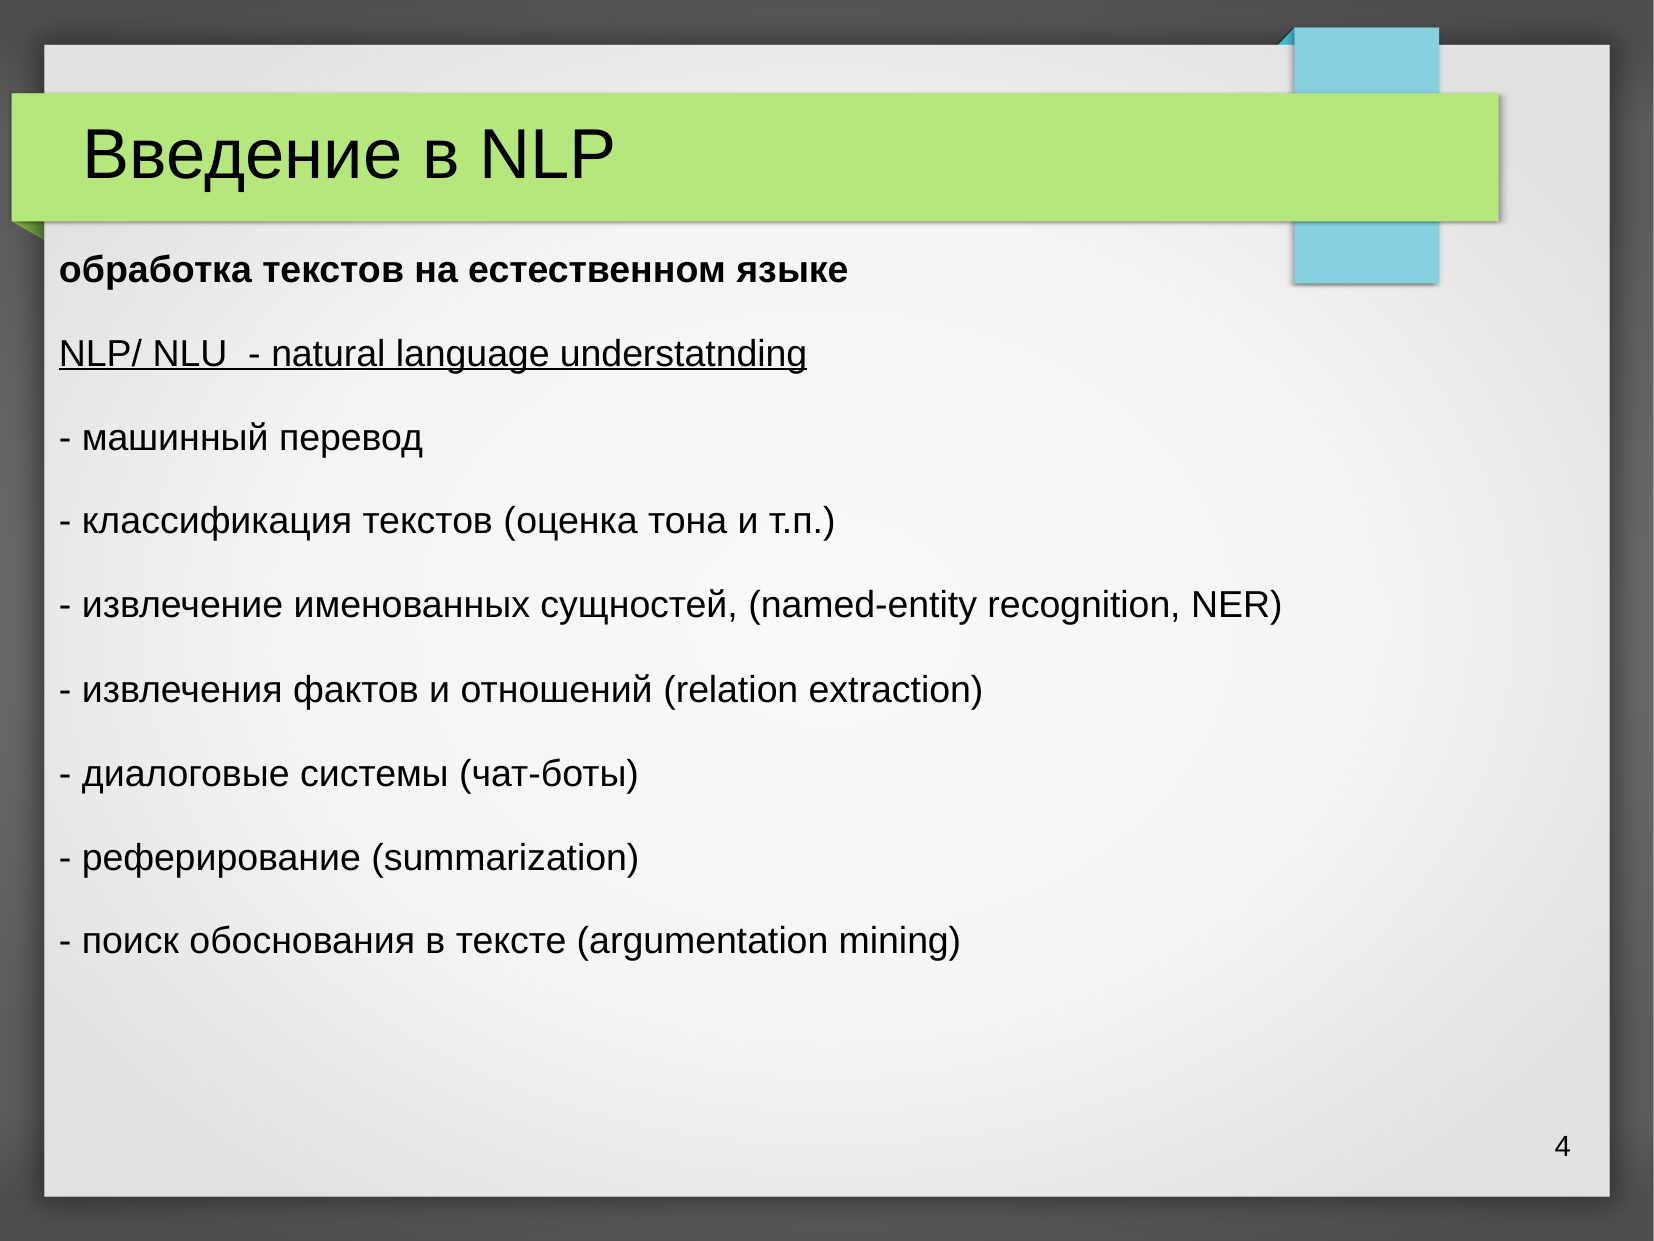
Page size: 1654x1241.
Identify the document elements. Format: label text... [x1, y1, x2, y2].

text_box обработка текстов на естественном языке NLP/ NLU - natural language understatnding - машинный перевод - классификация текстов (оценка тона и т.п.) - извлечение именованных сущностей, (named-entity recognition, NER) - извлечения фактов и отношений (relation extraction) - диалоговые системы (чат-боты) - реферирование (summarization) - поиск обоснования в тексте (argumentation mining) [59, 248, 1560, 1007]
title Введение в NLP [82, 114, 1406, 194]
picture [0, 0, 1654, 1241]
